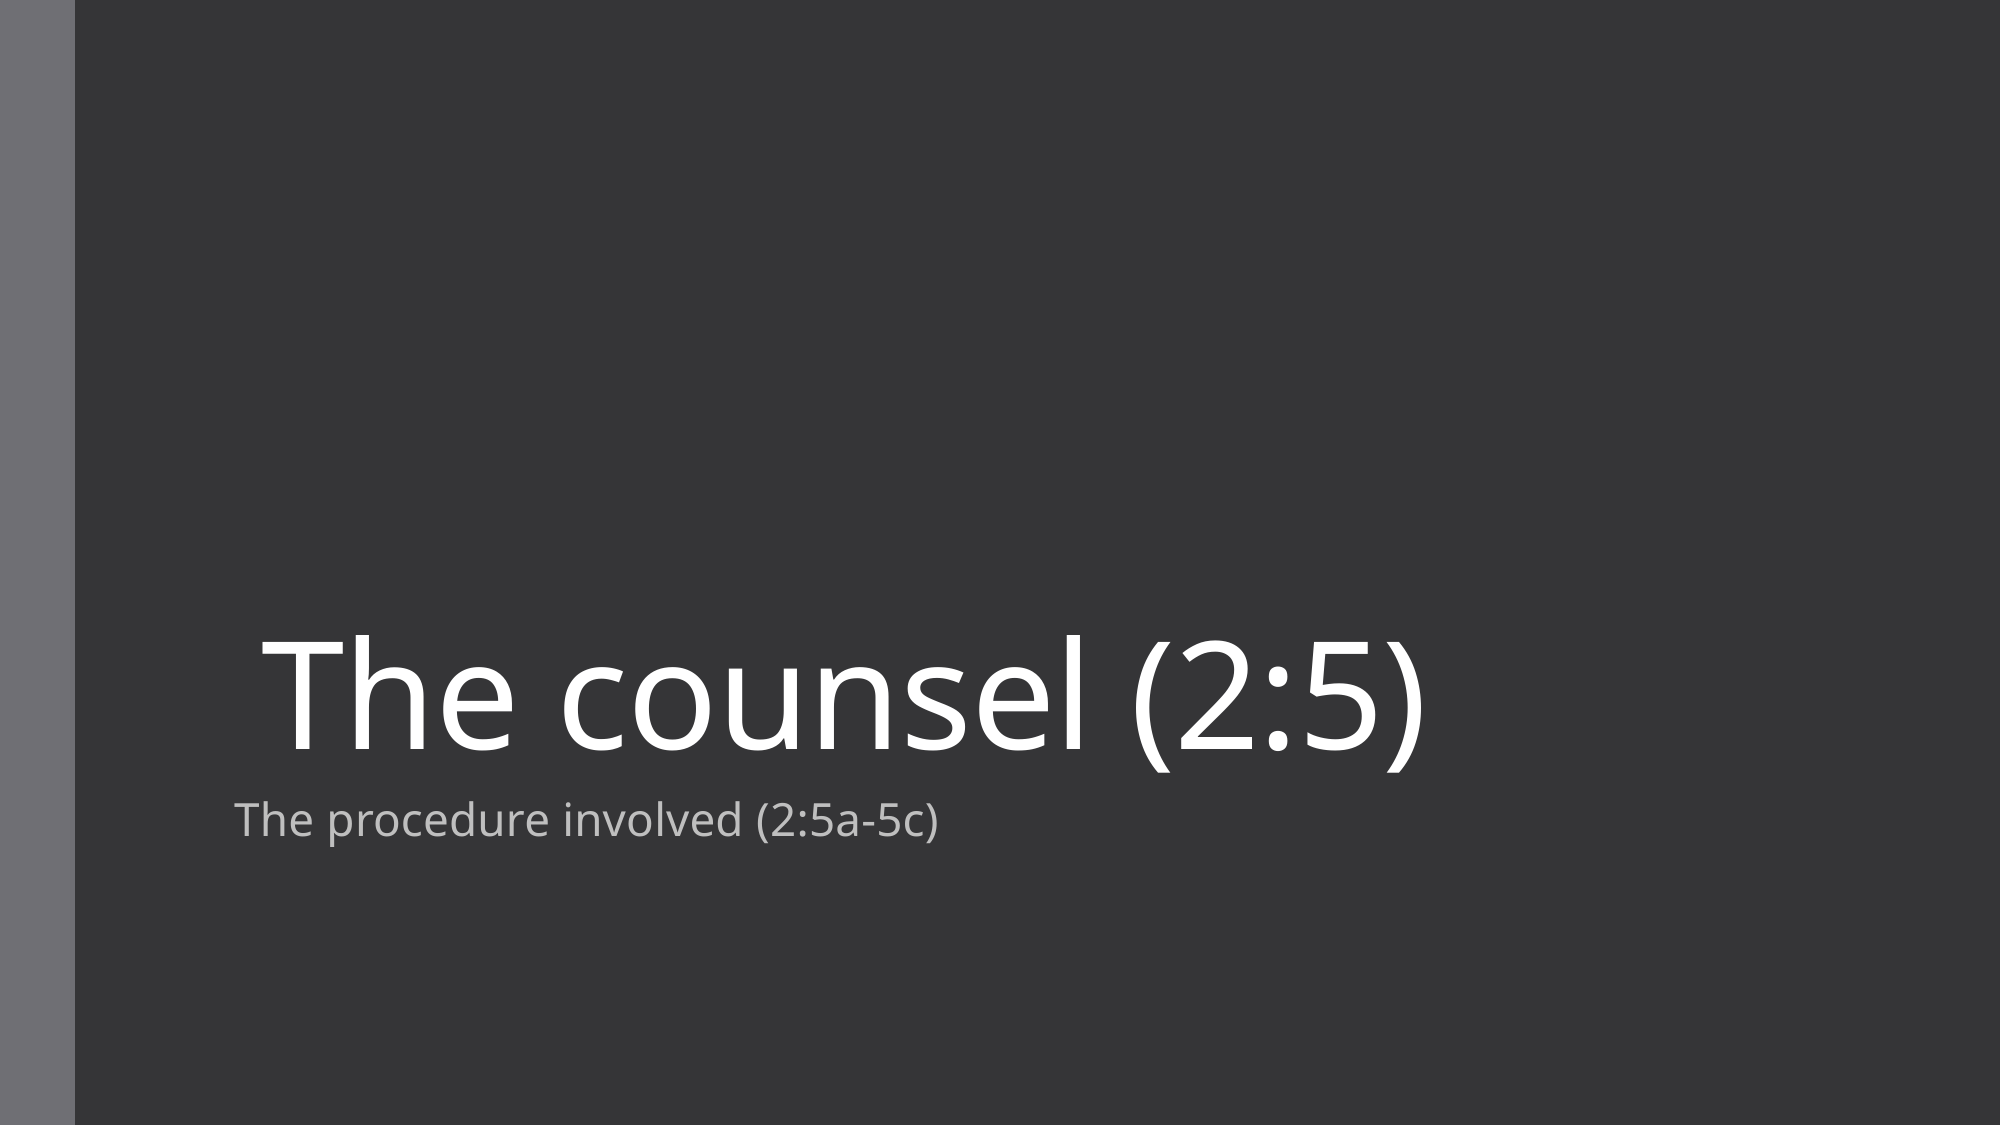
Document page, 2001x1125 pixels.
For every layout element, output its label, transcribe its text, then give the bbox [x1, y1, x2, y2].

subtitle The procedure involved (2:5a-5c) [206, 787, 1752, 1066]
title The counsel (2:5) [206, 124, 1752, 787]
